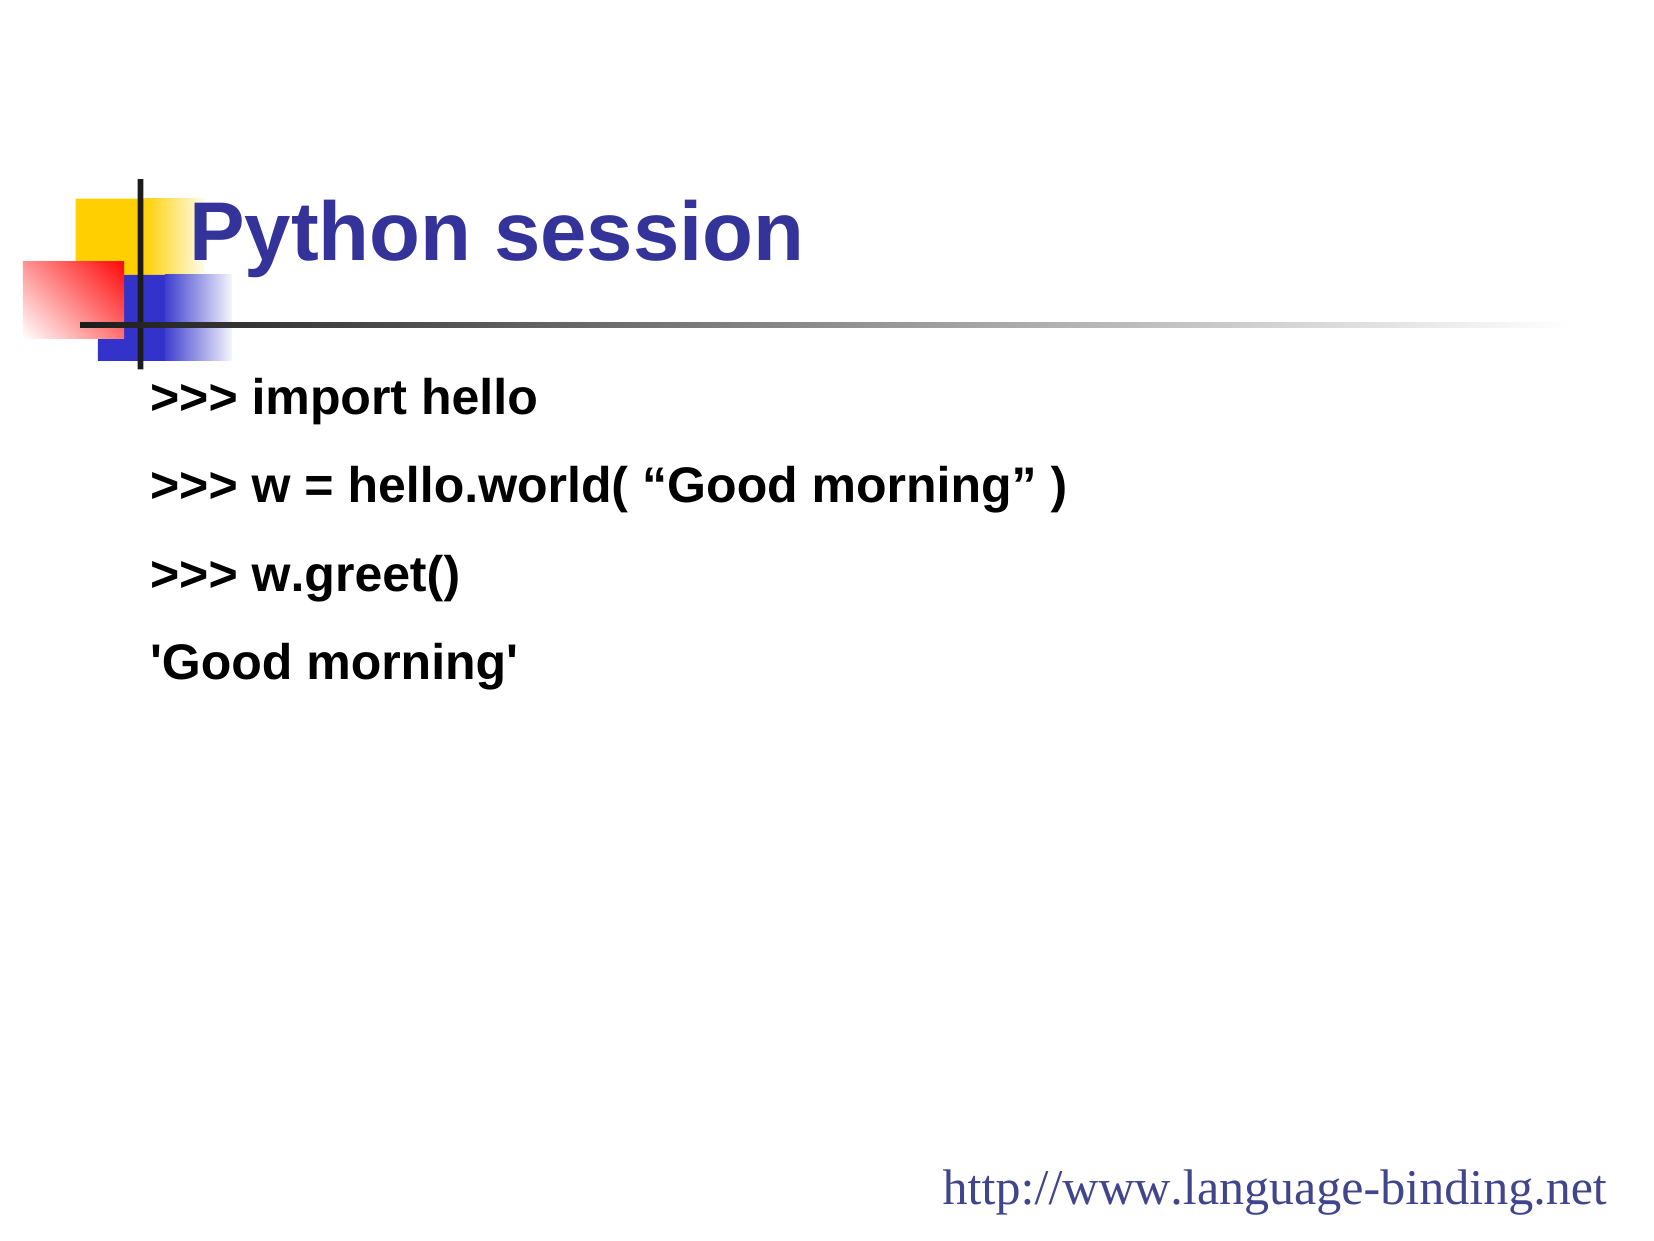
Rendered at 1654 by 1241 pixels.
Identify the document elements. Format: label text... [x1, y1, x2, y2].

list >>> import hello >>> w = hello.world( “Good morning” ) >>> w.greet() 'Good morning' [150, 374, 1556, 890]
title Python session [189, 187, 855, 281]
text_box http://www.language-binding.net [937, 1162, 1613, 1216]
